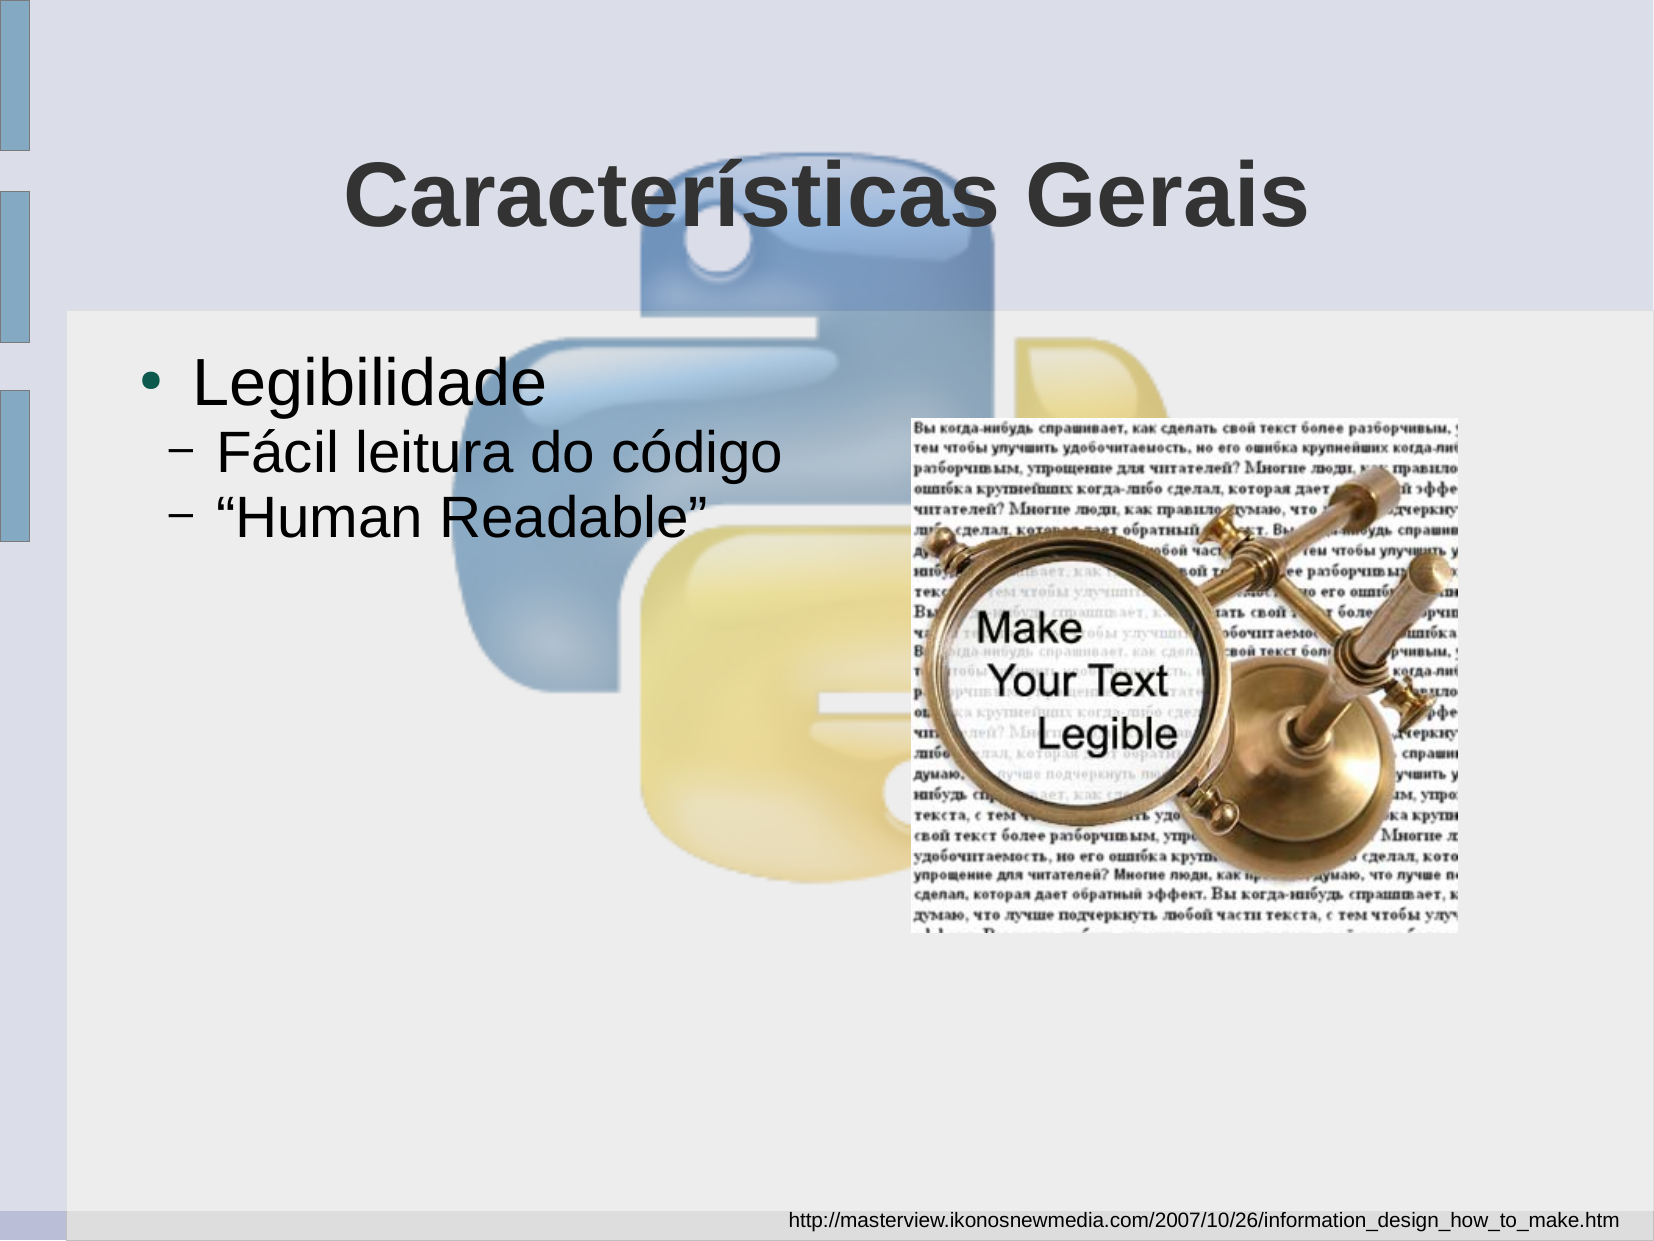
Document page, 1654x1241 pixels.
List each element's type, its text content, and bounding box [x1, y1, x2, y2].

title Características Gerais [121, 91, 1534, 299]
list Legibilidade Fácil leitura do código “Human Readable” [121, 344, 1534, 1127]
picture [0, 0, 1654, 1211]
text_box http://masterview.ikonosnewmedia.com/2007/10/26/information_design_how_to_make.htm [773, 1201, 1654, 1241]
